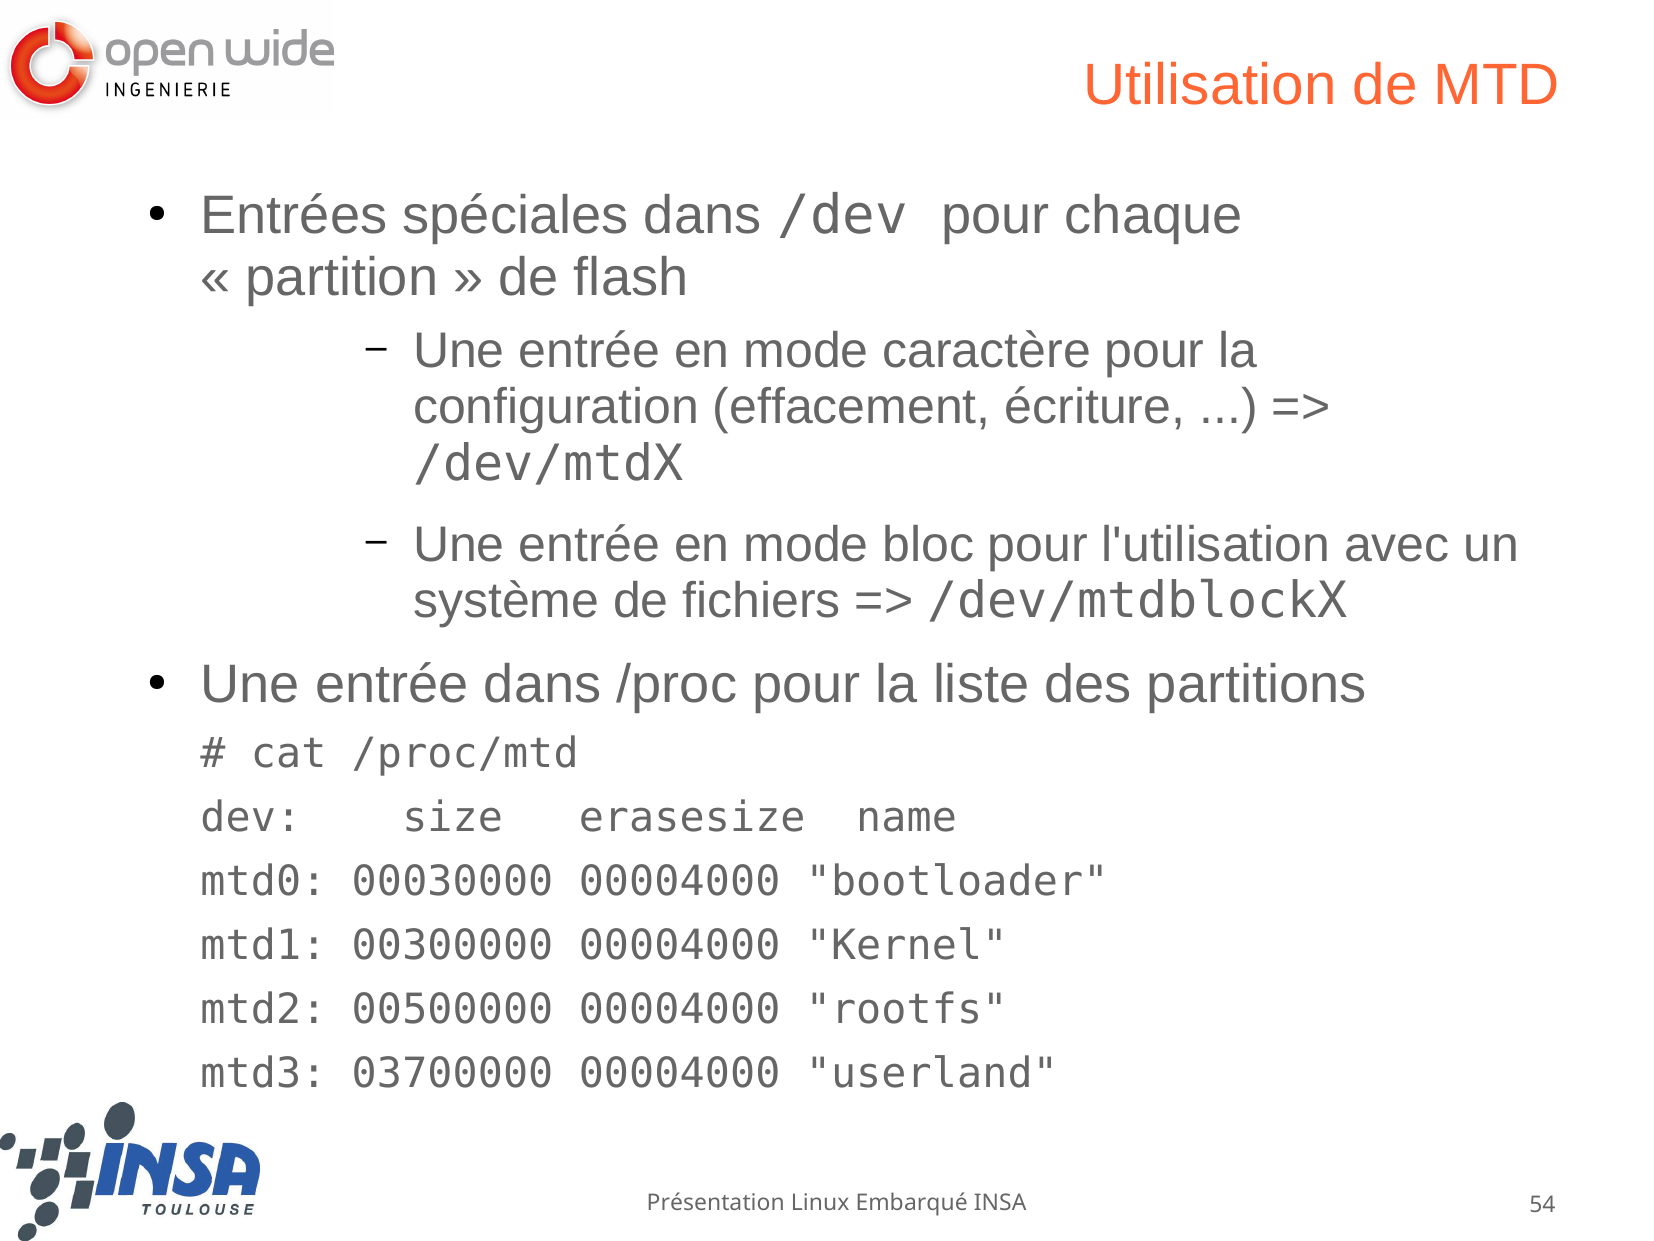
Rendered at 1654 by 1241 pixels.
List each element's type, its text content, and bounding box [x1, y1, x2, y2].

title Utilisation de MTD [602, 12, 1561, 157]
picture [0, 1102, 260, 1241]
list Entrées spéciales dans /dev pour chaque « partition » de flash Une entrée en mode caractère pour la configuration (effacement, écriture, ...) => /dev/mtdX Une entrée en mode bloc pour l'utilisation avec un système de fichiers => /dev/mtdblockX Une entrée dans /proc pour la liste des partitions # cat /proc/mtd dev: size erasesize name mtd0: 00030000 00004000 "bootloader" mtd1: 00300000 00004000 "Kernel" mtd2: 00500000 00004000 "rootfs" mtd3: 03700000 00004000 "userland" [129, 183, 1542, 1180]
picture [0, 0, 334, 119]
